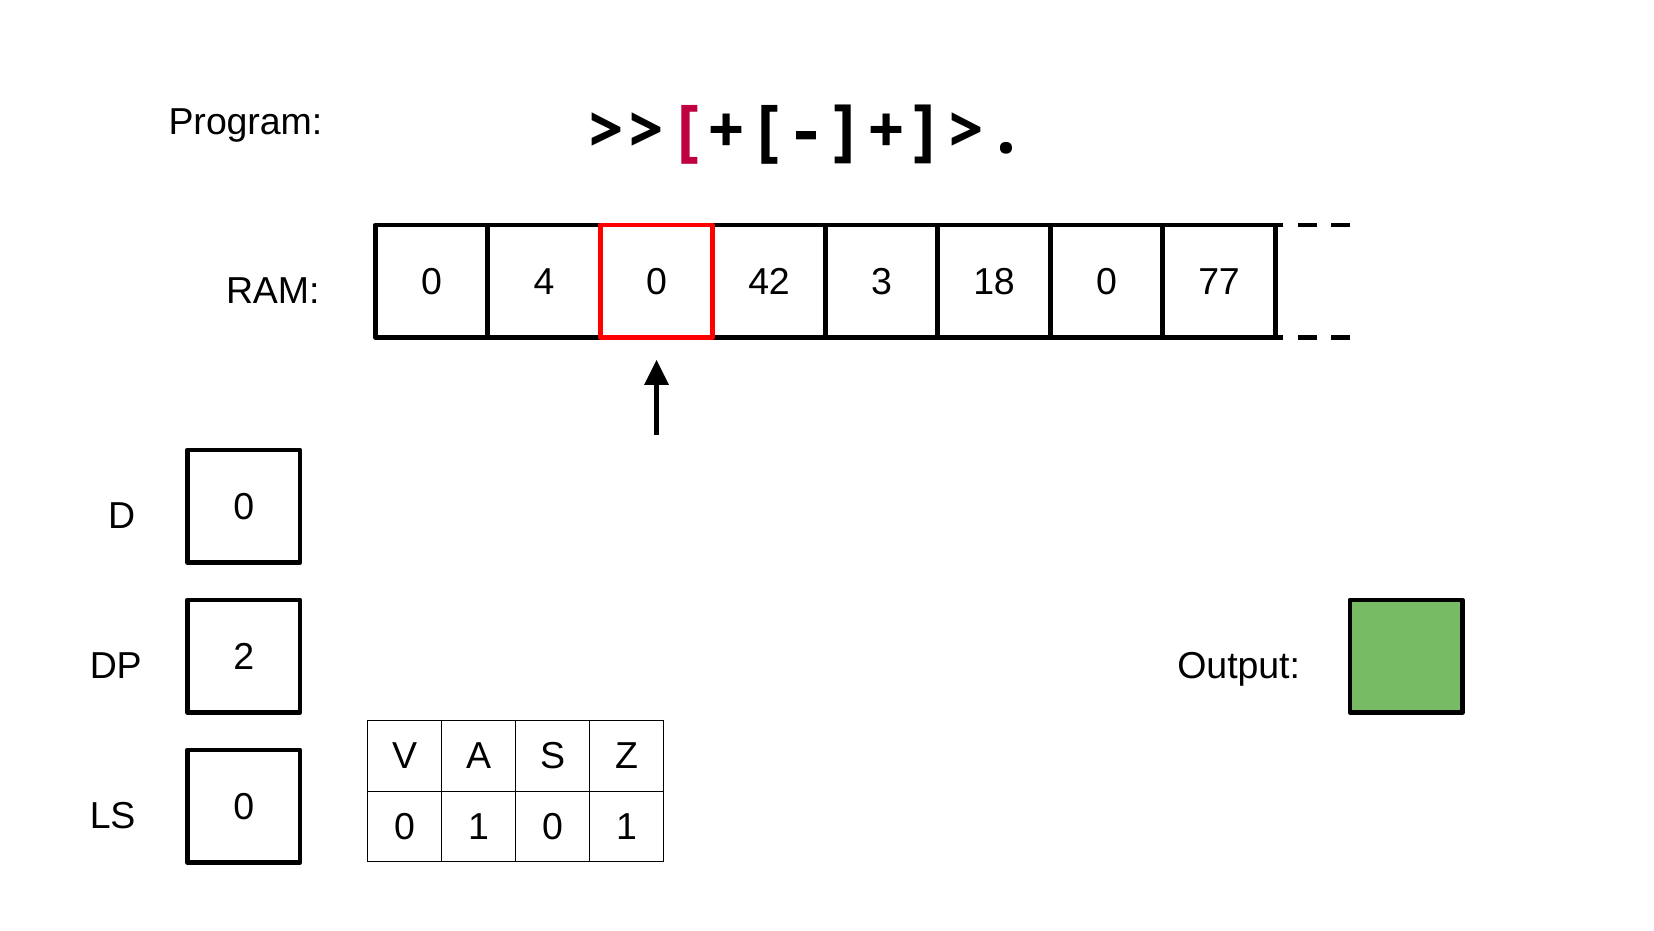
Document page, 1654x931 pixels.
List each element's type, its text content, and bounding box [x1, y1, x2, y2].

table_cell 0 [368, 792, 441, 861]
table_header S [516, 721, 589, 791]
text_box D [93, 487, 151, 545]
text_box 2 [187, 599, 300, 713]
text_box 0 [1050, 224, 1162, 338]
text_box 77 [1162, 224, 1276, 338]
text_box Output: [1162, 637, 1336, 737]
text_box >>[+[-]+]>. [337, 75, 1276, 168]
text_box 0 [187, 749, 300, 863]
text_box 4 [487, 224, 600, 338]
text_box 18 [937, 224, 1050, 338]
text_box Program: [153, 93, 337, 151]
text_box 0 [375, 224, 487, 338]
text_box DP [75, 637, 157, 695]
table_header Z [590, 721, 663, 791]
table_cell 1 [442, 792, 515, 861]
text_box 0 [187, 449, 300, 563]
text_box [1349, 599, 1463, 713]
text_box 0 [600, 224, 713, 338]
table_header A [442, 721, 515, 791]
table_cell 0 [516, 792, 589, 861]
table_header V [368, 721, 441, 791]
text_box RAM: [211, 262, 362, 362]
text_box 3 [825, 224, 937, 338]
text_box 42 [713, 224, 825, 338]
table_cell 1 [590, 792, 663, 861]
text_box LS [75, 787, 151, 845]
